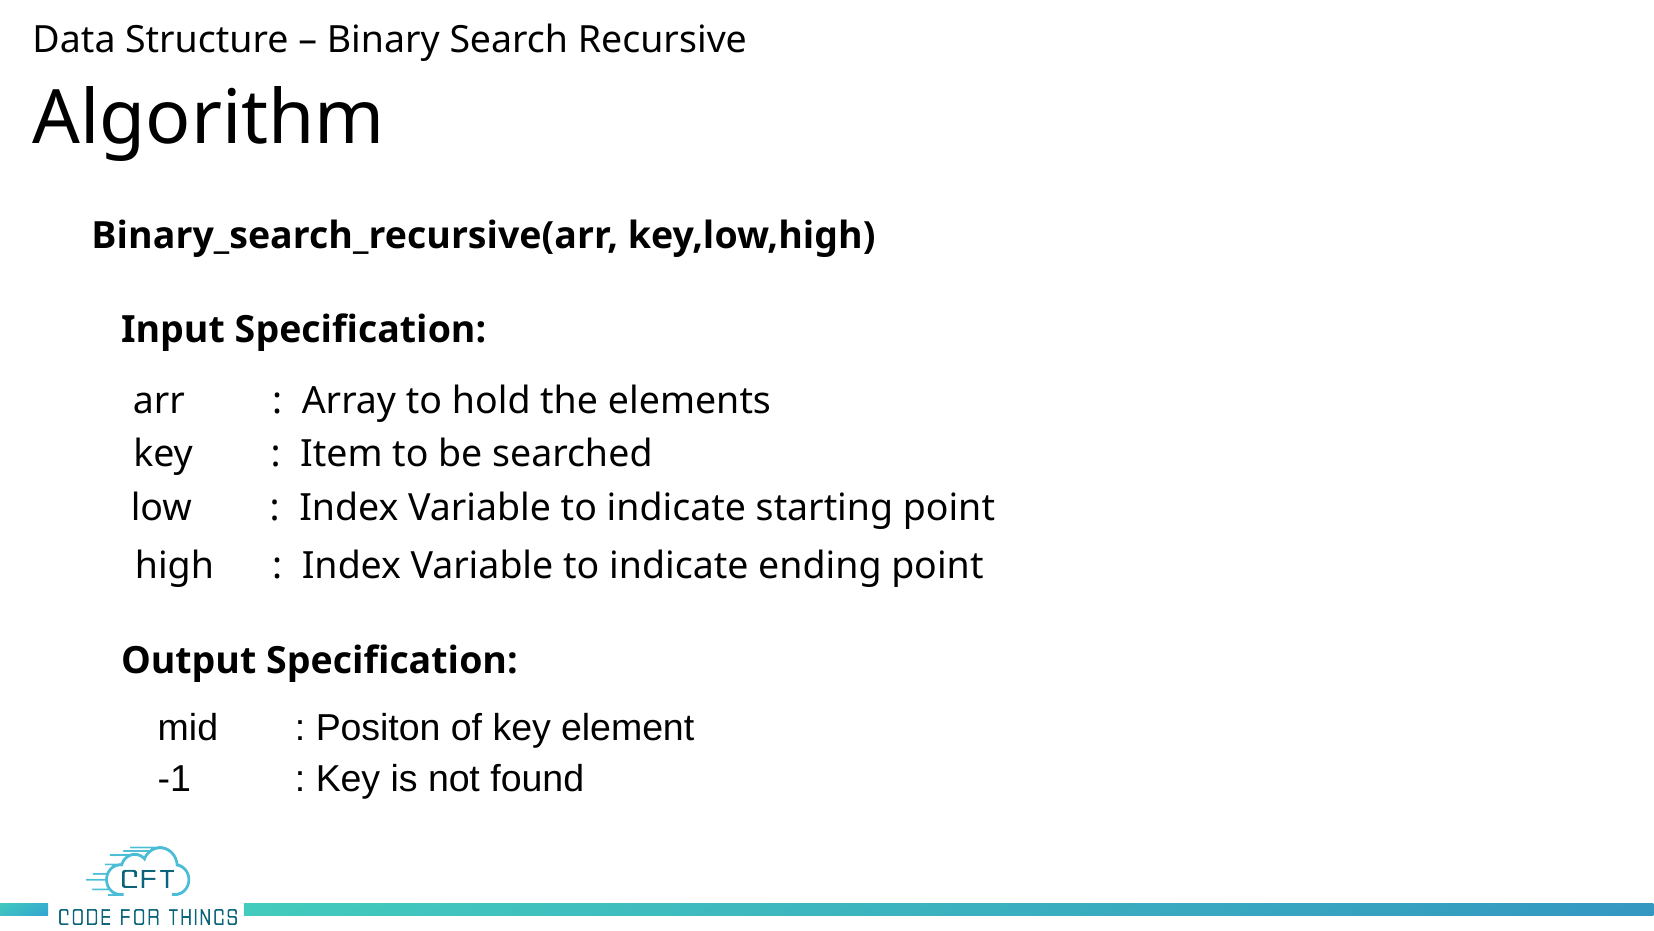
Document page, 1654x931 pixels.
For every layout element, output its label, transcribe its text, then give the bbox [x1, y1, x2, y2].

picture [59, 846, 237, 925]
title Data Structure – Binary Search Recursive Algorithm [32, 12, 1184, 166]
text_box -1 : Key is not found [132, 750, 842, 807]
text_box Output Specification: [106, 625, 665, 685]
text_box mid : Positon of key element [132, 699, 842, 750]
text_box key : Item to be searched [108, 419, 848, 473]
text_box Input Specification: [106, 295, 571, 367]
text_box Binary_search_recursive(arr, key,low,high) [76, 200, 1099, 272]
text_box arr : Array to hold the elements [118, 366, 866, 425]
text_box low : Index Variable to indicate starting point [106, 473, 1158, 532]
text_box high : Index Variable to indicate ending point [110, 531, 1087, 590]
